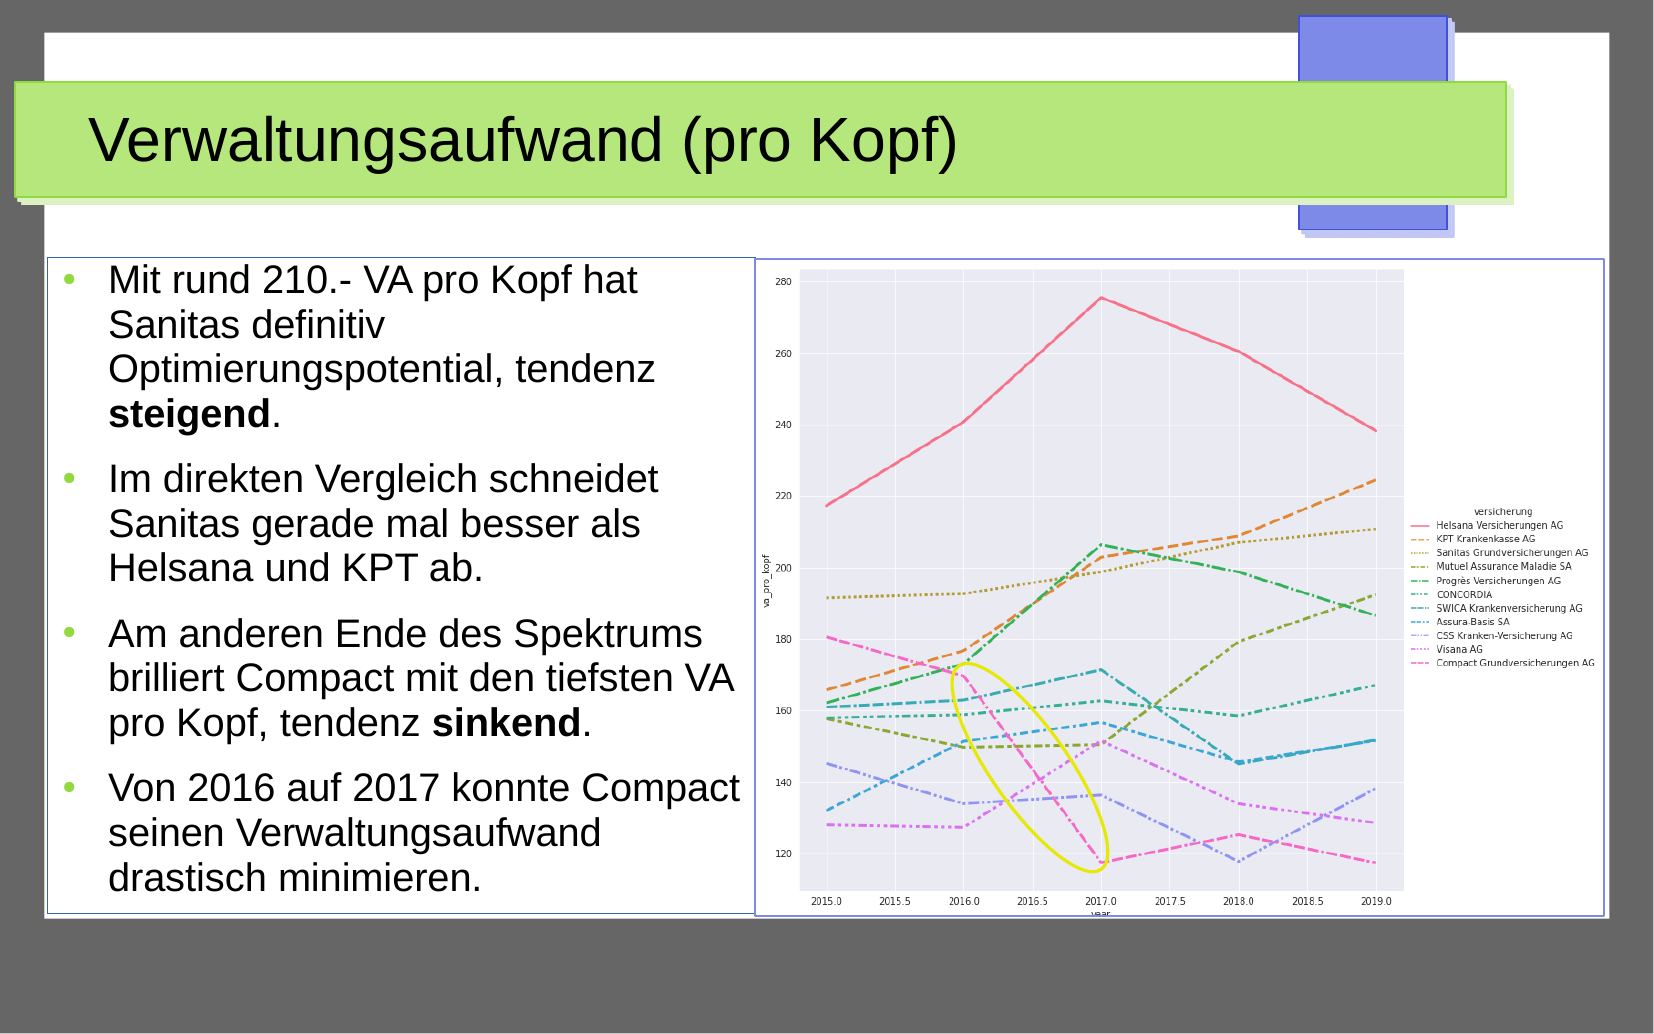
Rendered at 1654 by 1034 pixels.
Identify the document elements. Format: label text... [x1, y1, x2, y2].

title Verwaltungsaufwand (pro Kopf) [88, 81, 1506, 197]
picture [755, 259, 1603, 916]
list Mit rund 210.- VA pro Kopf hat Sanitas definitiv Optimierungspotential, tendenz steigend. Im direkten Vergleich schneidet Sanitas gerade mal besser als Helsana und KPT ab. Am anderen Ende des Spektrums brilliert Compact mit den tiefsten VA pro Kopf, tendenz sinkend. Von 2016 auf 2017 konnte Compact seinen Verwaltungsaufwand drastisch minimieren. [47, 257, 756, 914]
text_box [952, 663, 1108, 872]
